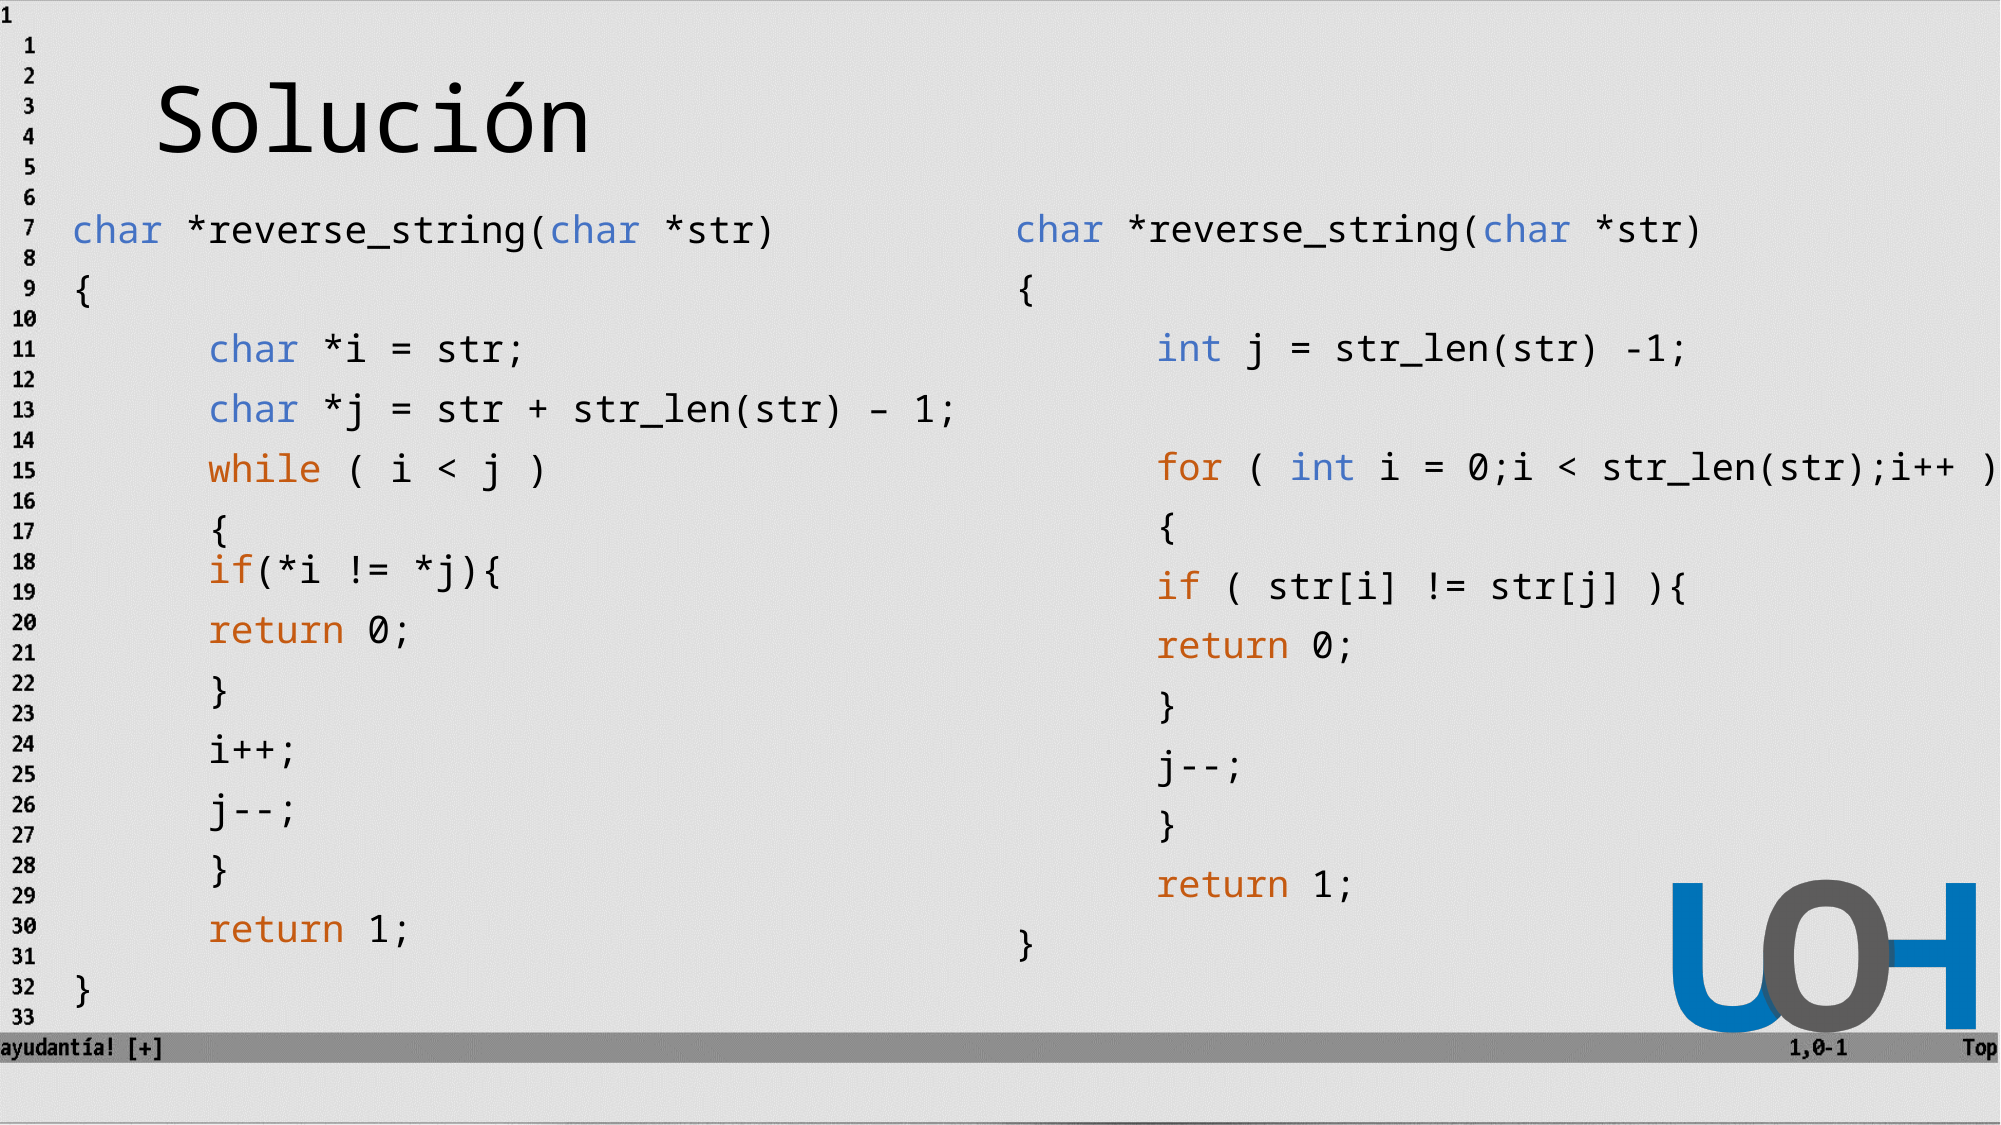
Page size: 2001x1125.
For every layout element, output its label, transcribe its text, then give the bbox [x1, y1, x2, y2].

picture [0, 0, 2001, 1125]
text_box char *reverse_string(char *str) { int j = str_len(str) -1; for ( int i = 0;i < str_len(str);i++ ) { if ( str[i] != str[j] ){ return 0; } j--; } return 1; } [1000, 202, 2000, 1013]
title Solución [137, 14, 1863, 202]
text_box char *reverse_string(char *str) { char *i = str; char *j = str + str_len(str) – 1; while ( i < j ) { if(*i != *j){ return 0; } i++; j--; } return 1; } [56, 202, 1000, 1027]
